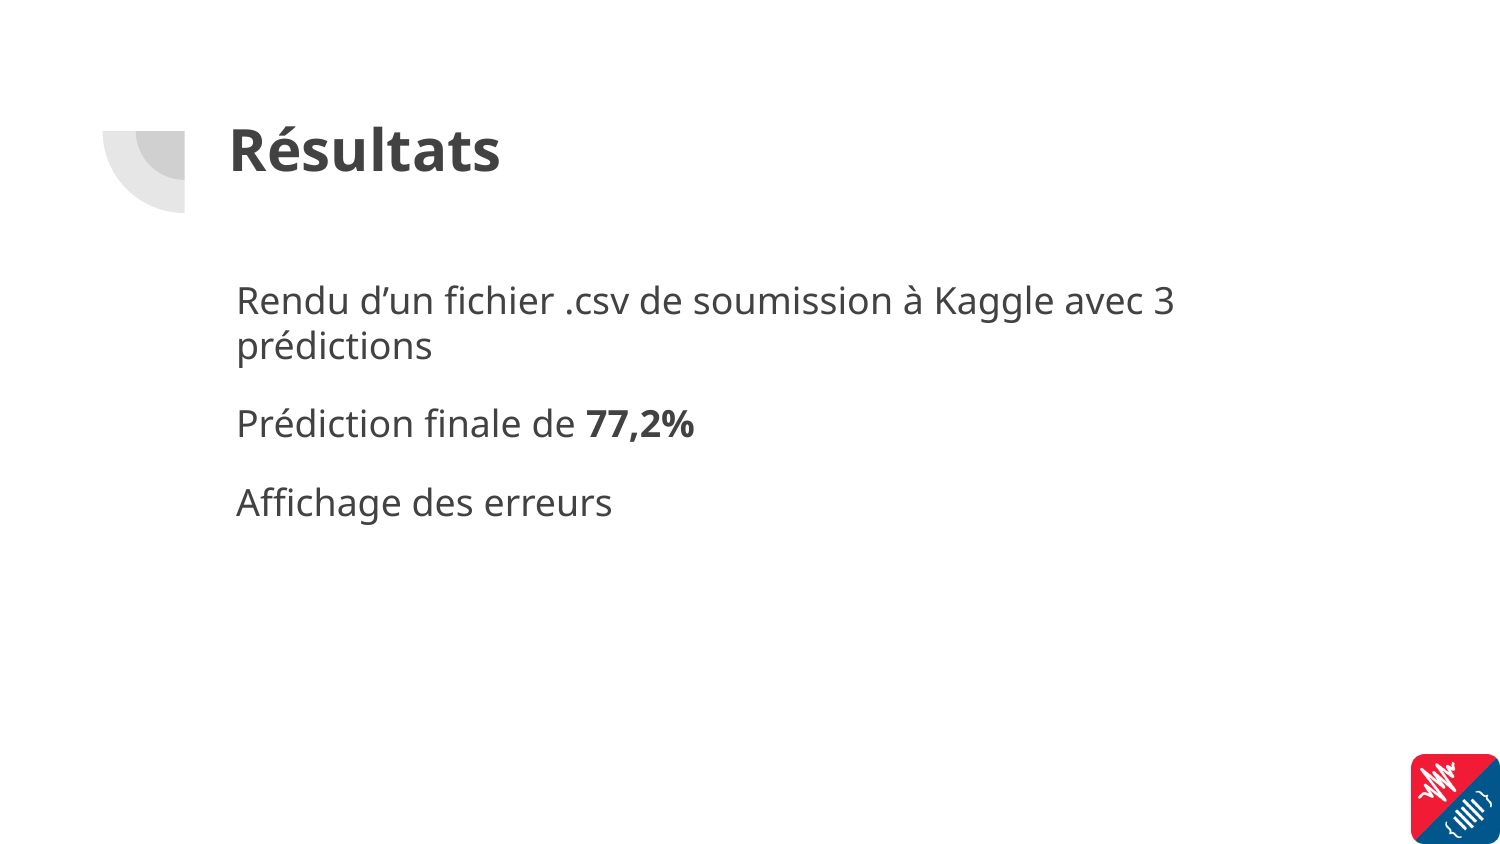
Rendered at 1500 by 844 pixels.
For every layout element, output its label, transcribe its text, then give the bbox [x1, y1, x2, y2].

title Résultats [213, 98, 1368, 263]
list Rendu d’un fichier .csv de soumission à Kaggle avec 3 prédictions Prédiction finale de 77,2% Affichage des erreurs [220, 262, 1375, 680]
picture [1411, 754, 1500, 844]
